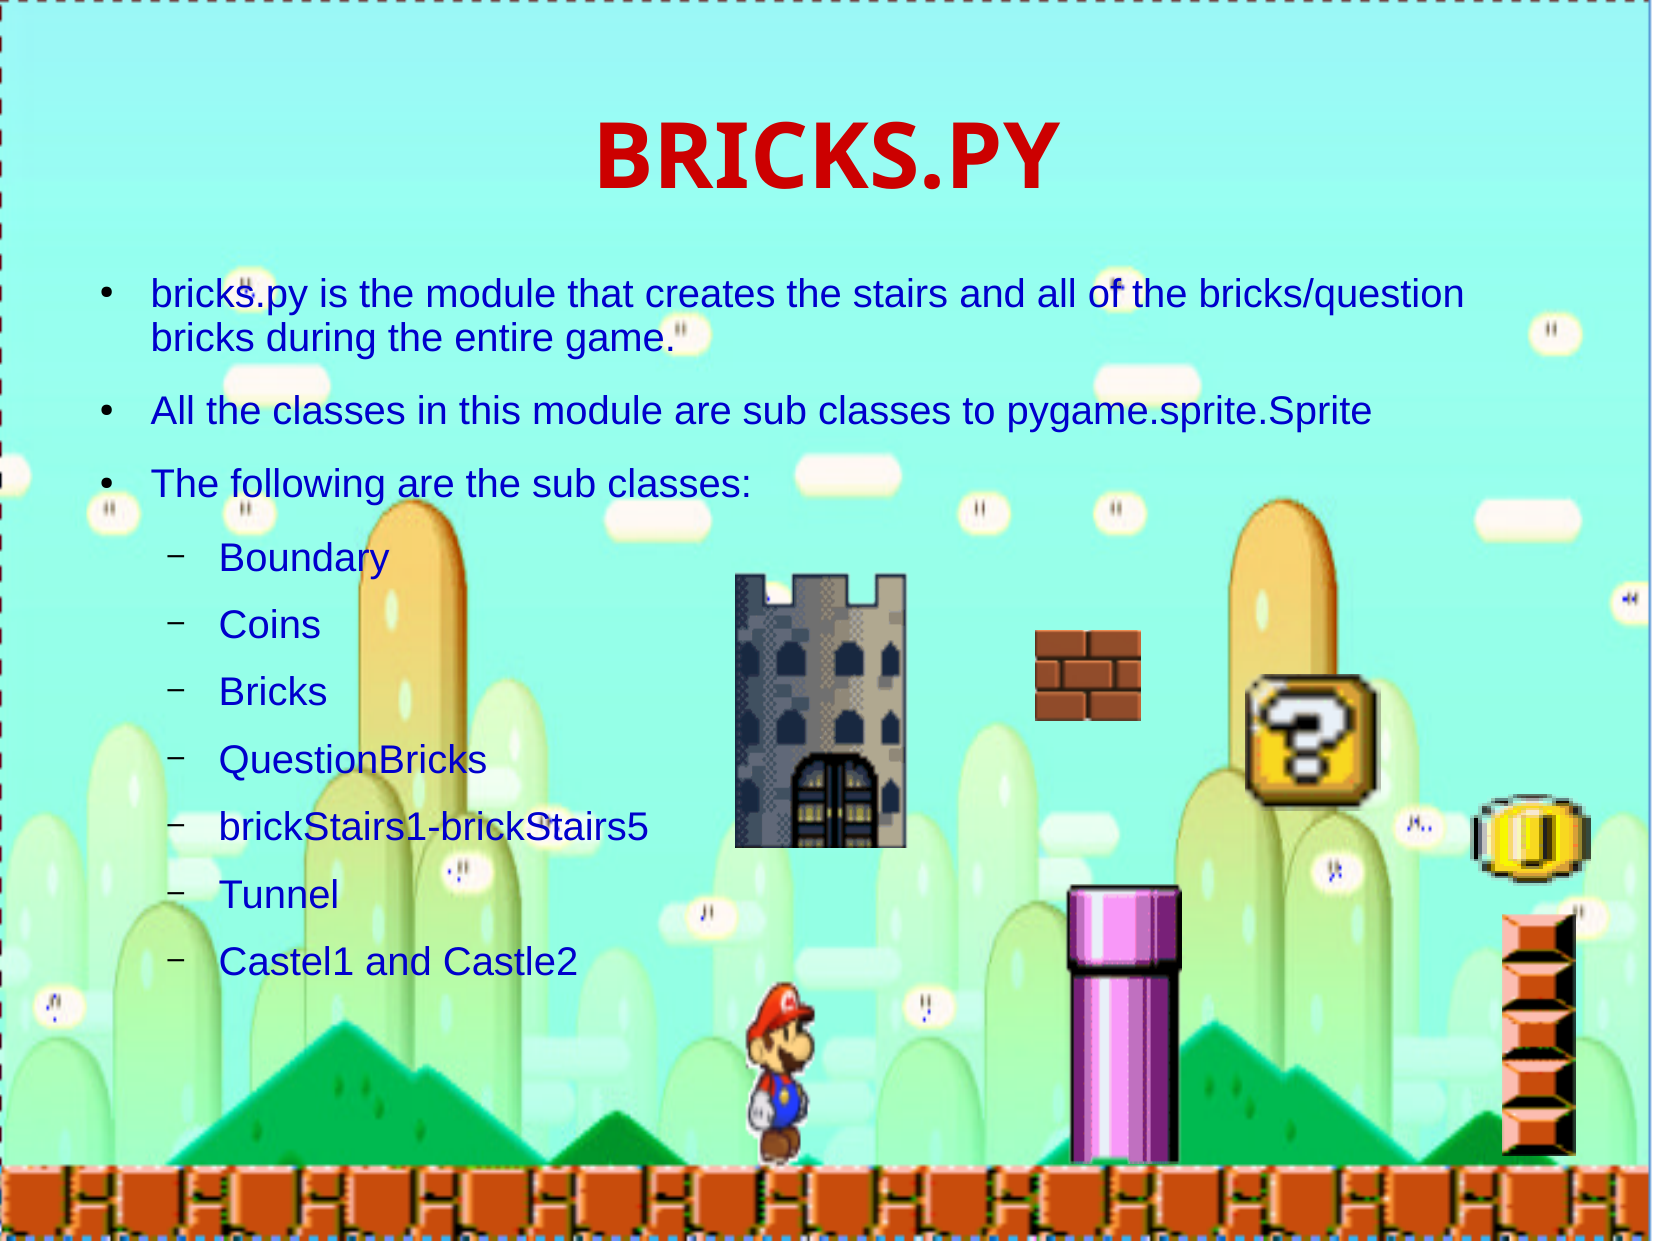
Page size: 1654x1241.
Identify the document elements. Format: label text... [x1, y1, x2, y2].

picture [0, 0, 1654, 1241]
list bricks.py is the module that creates the stairs and all of the bricks/question bricks during the entire game. All the classes in this module are sub classes to pygame.sprite.Sprite The following are the sub classes: Boundary Coins Bricks QuestionBricks brickStairs1-brickStairs5 Tunnel Castel1 and Castle2 [82, 270, 1571, 991]
title BRICKS.PY [82, 49, 1571, 257]
